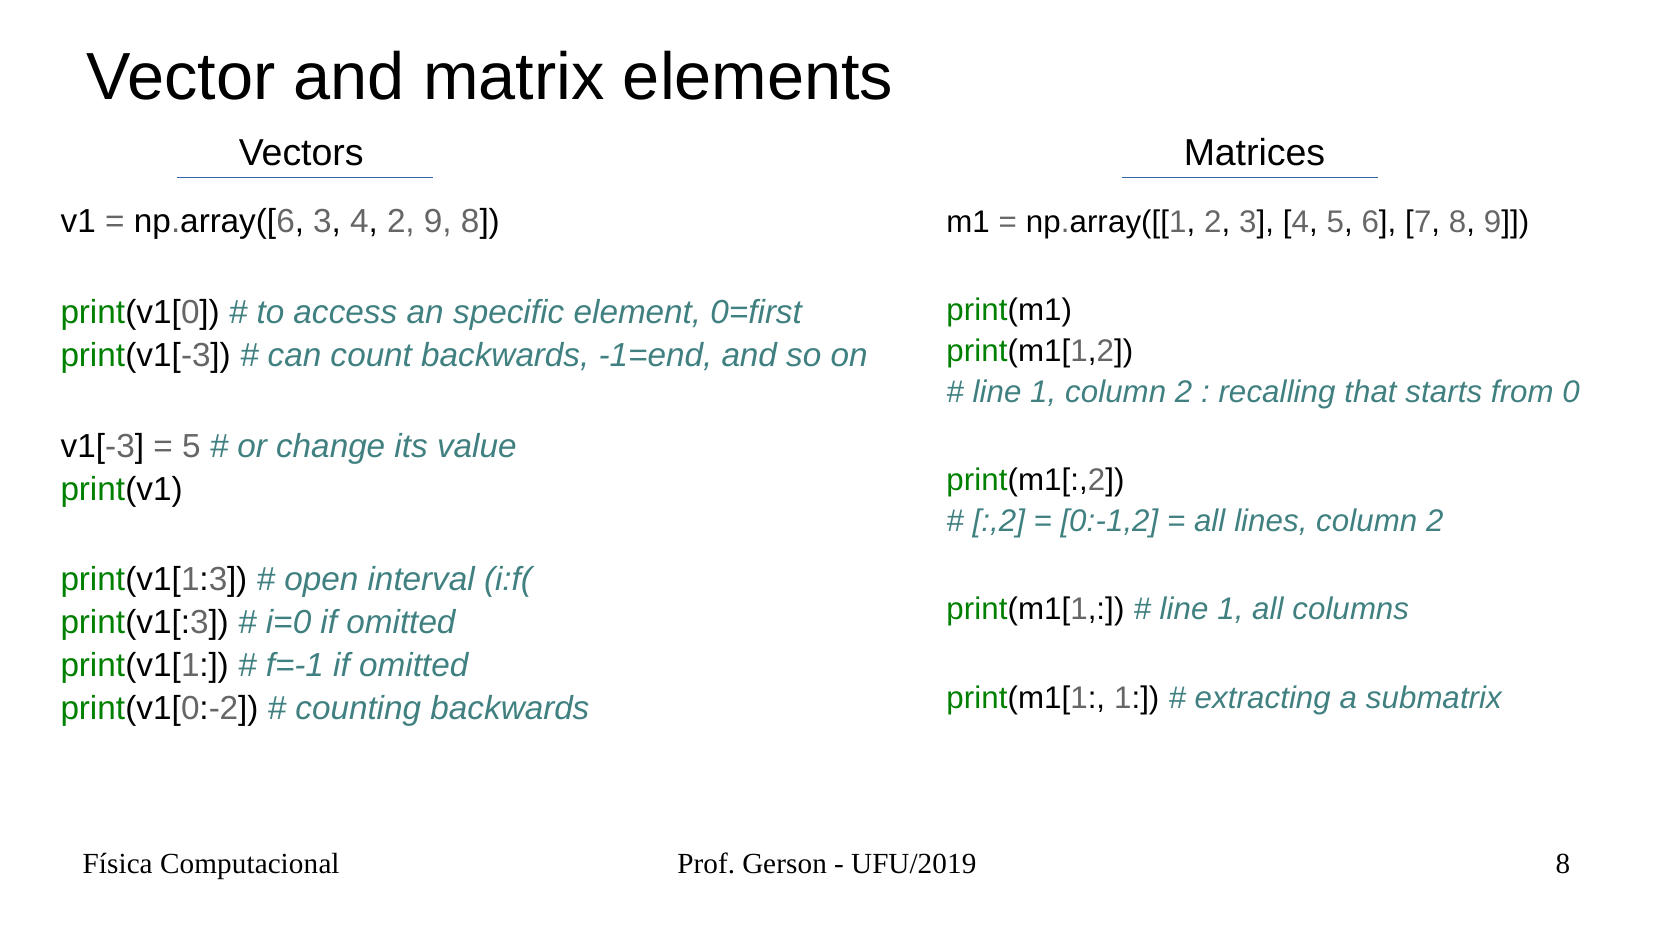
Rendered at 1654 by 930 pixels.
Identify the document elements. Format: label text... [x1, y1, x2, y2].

text_box v1 = np.array([6, 3, 4, 2, 9, 8]) print(v1[0]) # to access an specific element, 0=first print(v1[-3]) # can count backwards, -1=end, and so on v1[-3] = 5 # or change its value print(v1) print(v1[1:3]) # open interval (i:f( print(v1[:3]) # i=0 if omitted print(v1[1:]) # f=-1 if omitted print(v1[0:-2]) # counting backwards [45, 195, 884, 735]
text_box Vectors [224, 123, 379, 177]
text_box Matrices [1168, 123, 1341, 177]
text_box Vector and matrix elements [71, 31, 1121, 121]
text_box m1 = np.array([[1, 2, 3], [4, 5, 6], [7, 8, 9]]) print(m1) print(m1[1,2]) # line 1, column 2 : recalling that starts from 0 print(m1[:,2]) # [:,2] = [0:-1,2] = all lines, column 2 print(m1[1,:]) # line 1, all columns print(m1[1:, 1:]) # extracting a submatrix [931, 196, 1624, 723]
